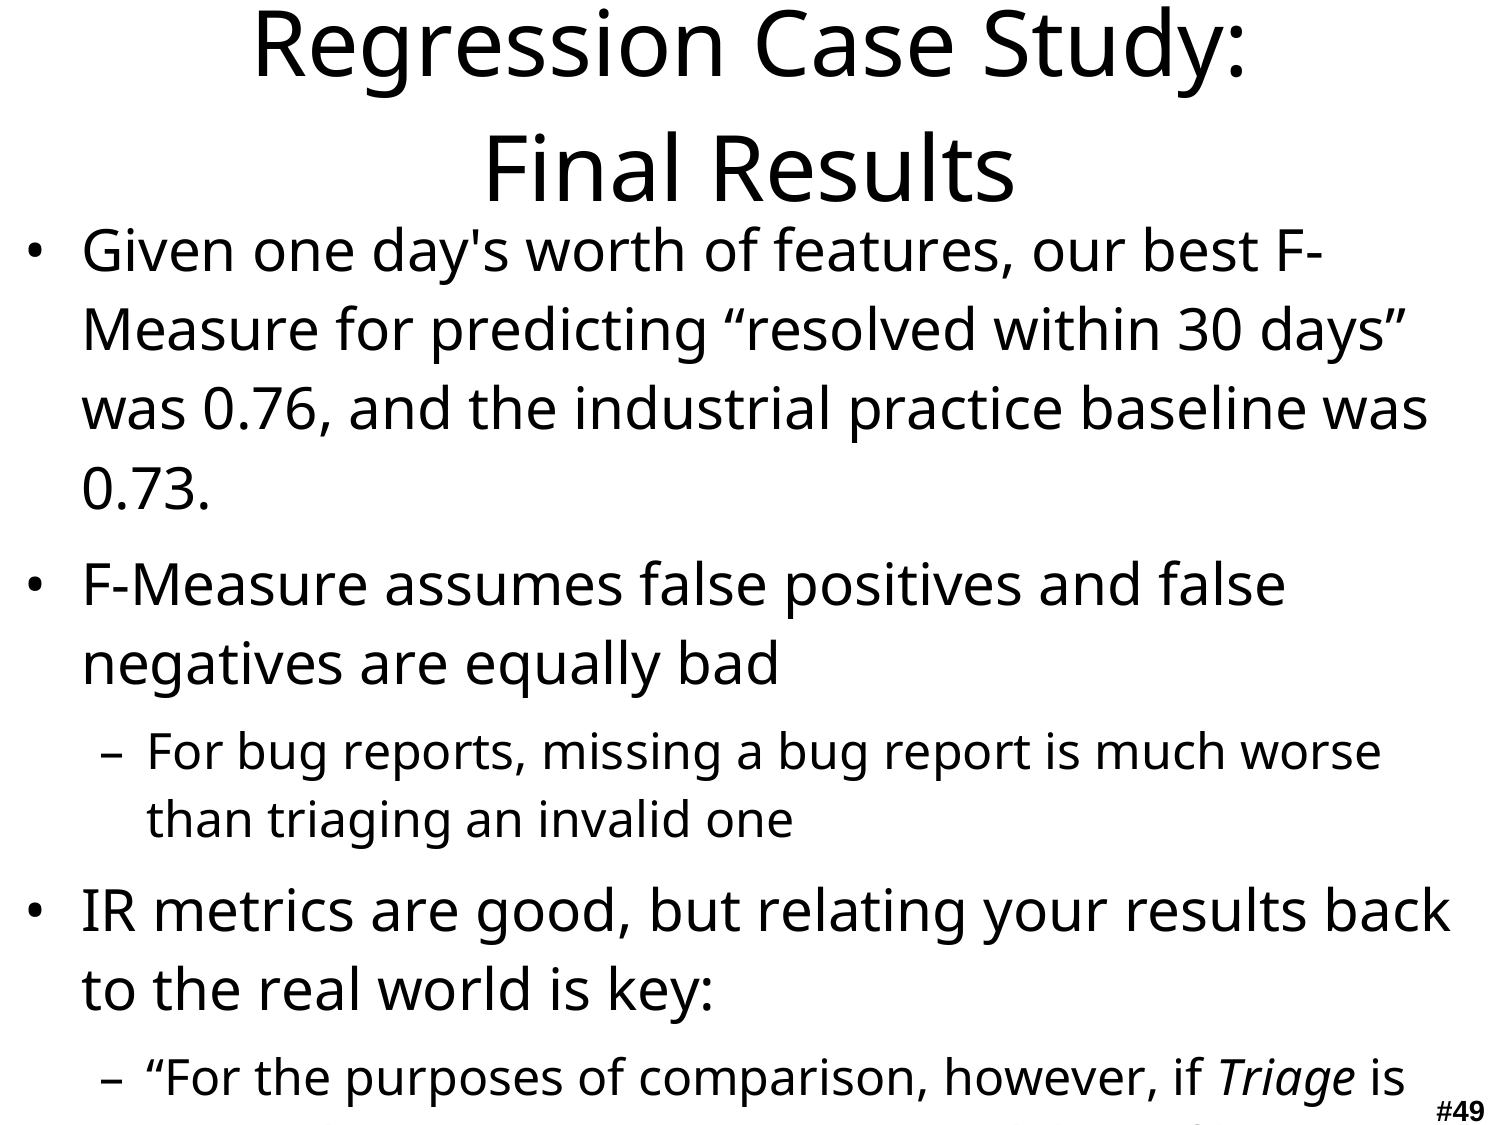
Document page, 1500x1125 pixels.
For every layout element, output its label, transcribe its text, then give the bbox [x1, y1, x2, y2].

list Given one day's worth of features, our best F-Measure for predicting “resolved within 30 days” was 0.76, and the industrial practice baseline was 0.73. F-Measure assumes false positives and false negatives are equally bad For bug reports, missing a bug report is much worse than triaging an invalid one IR metrics are good, but relating your results back to the real world is key: “For the purposes of comparison, however, if Triage is $30 and Miss is $1000, using our model as a filter saves between five and six percent of the development costs for this data set.” [24, 209, 1476, 1094]
title Regression Case Study: Final Results [24, 0, 1476, 209]
